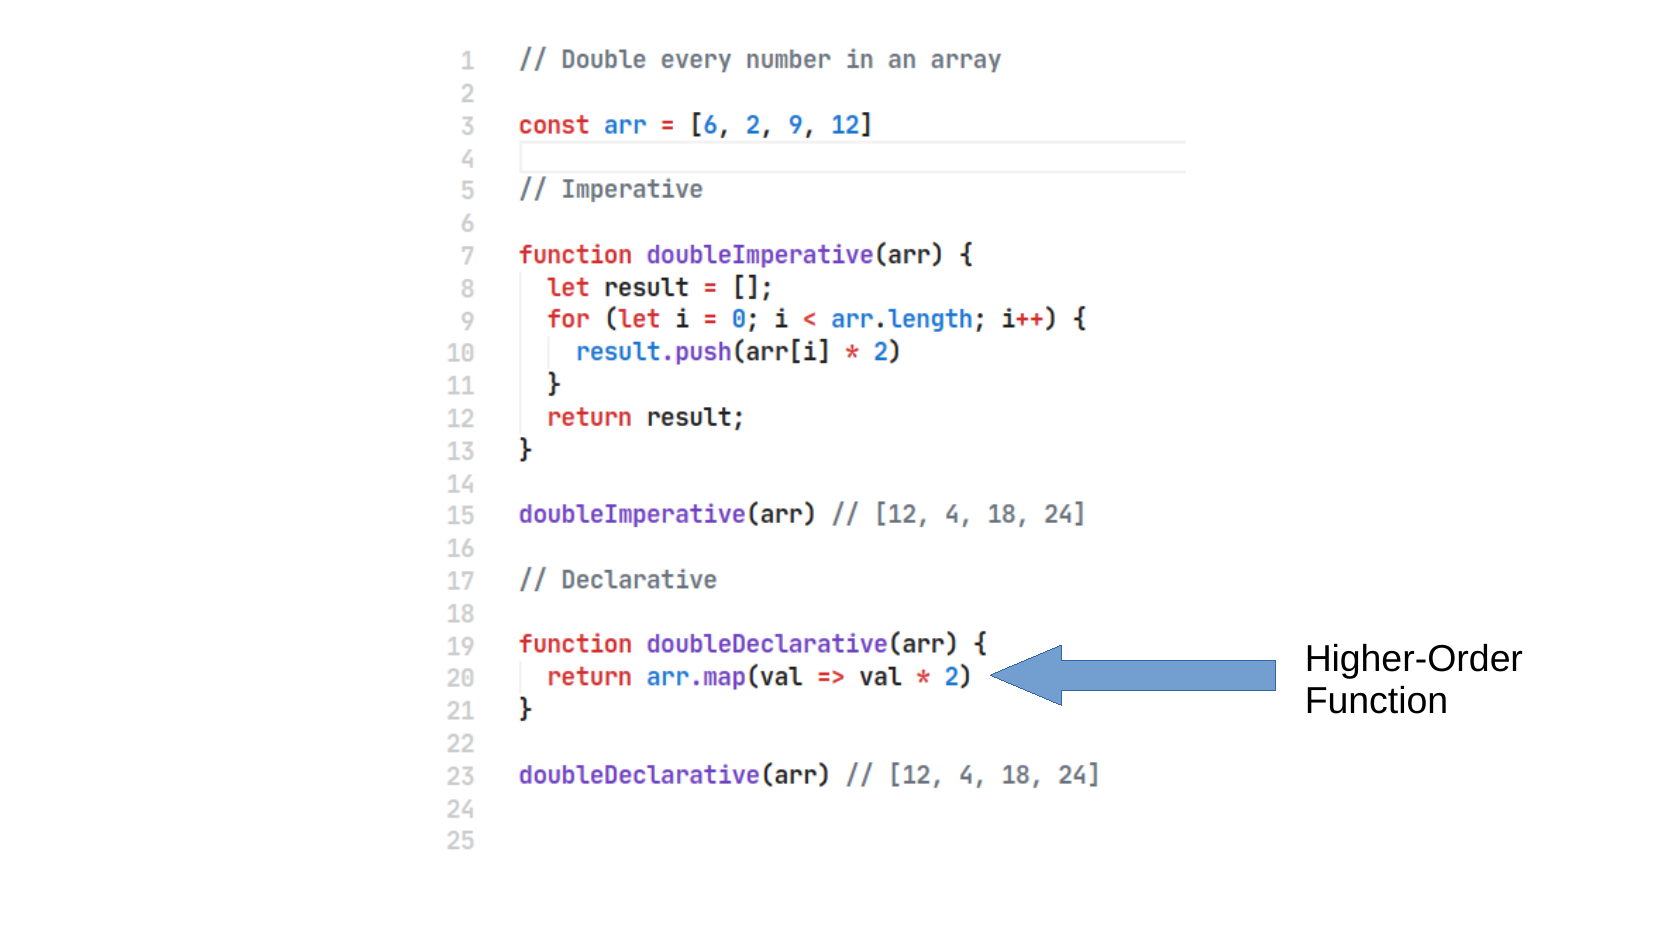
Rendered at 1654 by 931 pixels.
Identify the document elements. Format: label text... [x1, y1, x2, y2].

text_box [990, 645, 1276, 706]
text_box Higher-Order Function [1290, 630, 1621, 729]
picture [435, 44, 1186, 859]
